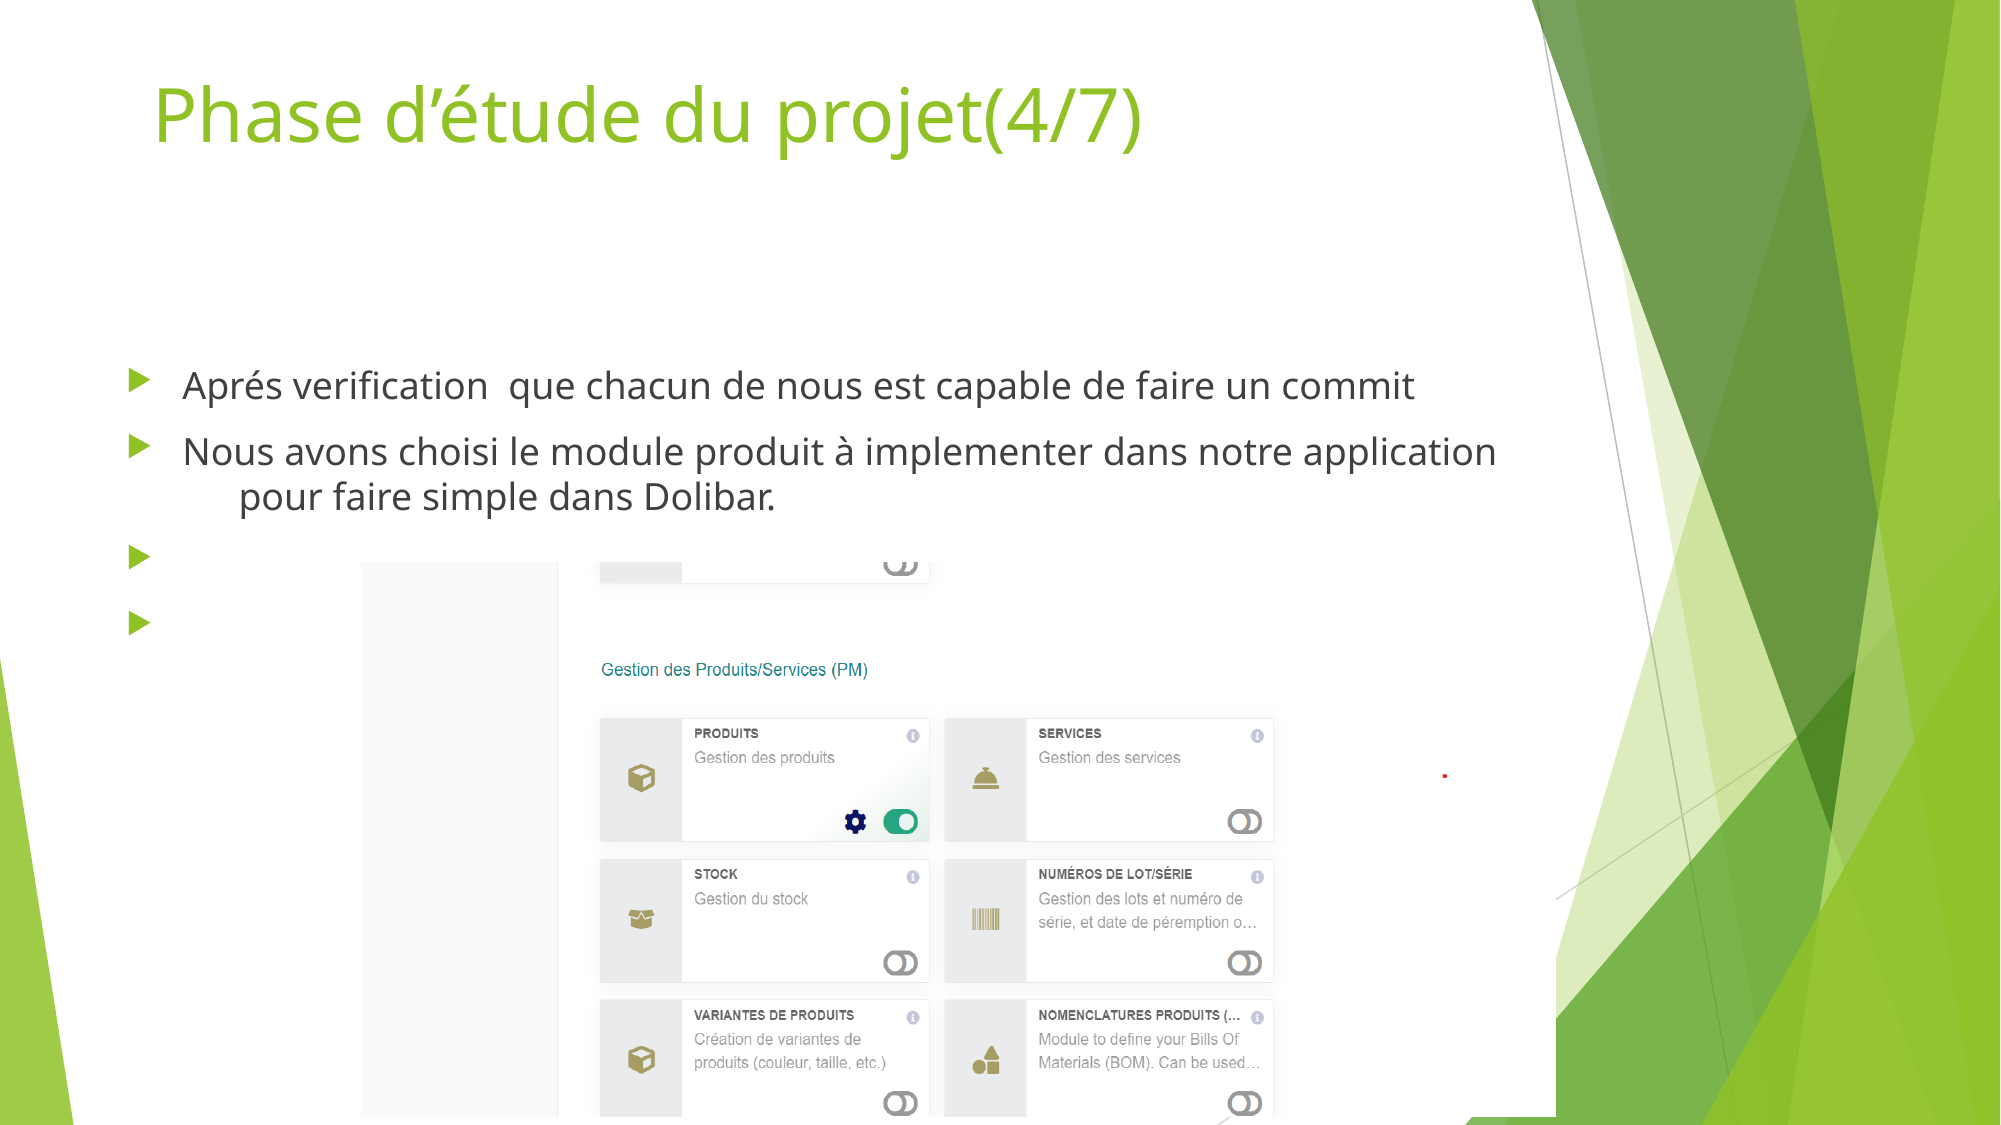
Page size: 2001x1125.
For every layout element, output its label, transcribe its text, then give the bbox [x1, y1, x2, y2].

list Aprés verification que chacun de nous est capable de faire un commit Nous avons choisi le module produit à implementer dans notre application pour faire simple dans Dolibar. [111, 354, 1522, 992]
title Phase d’étude du projet(4/7) [137, 59, 1863, 201]
picture [361, 562, 1556, 1117]
